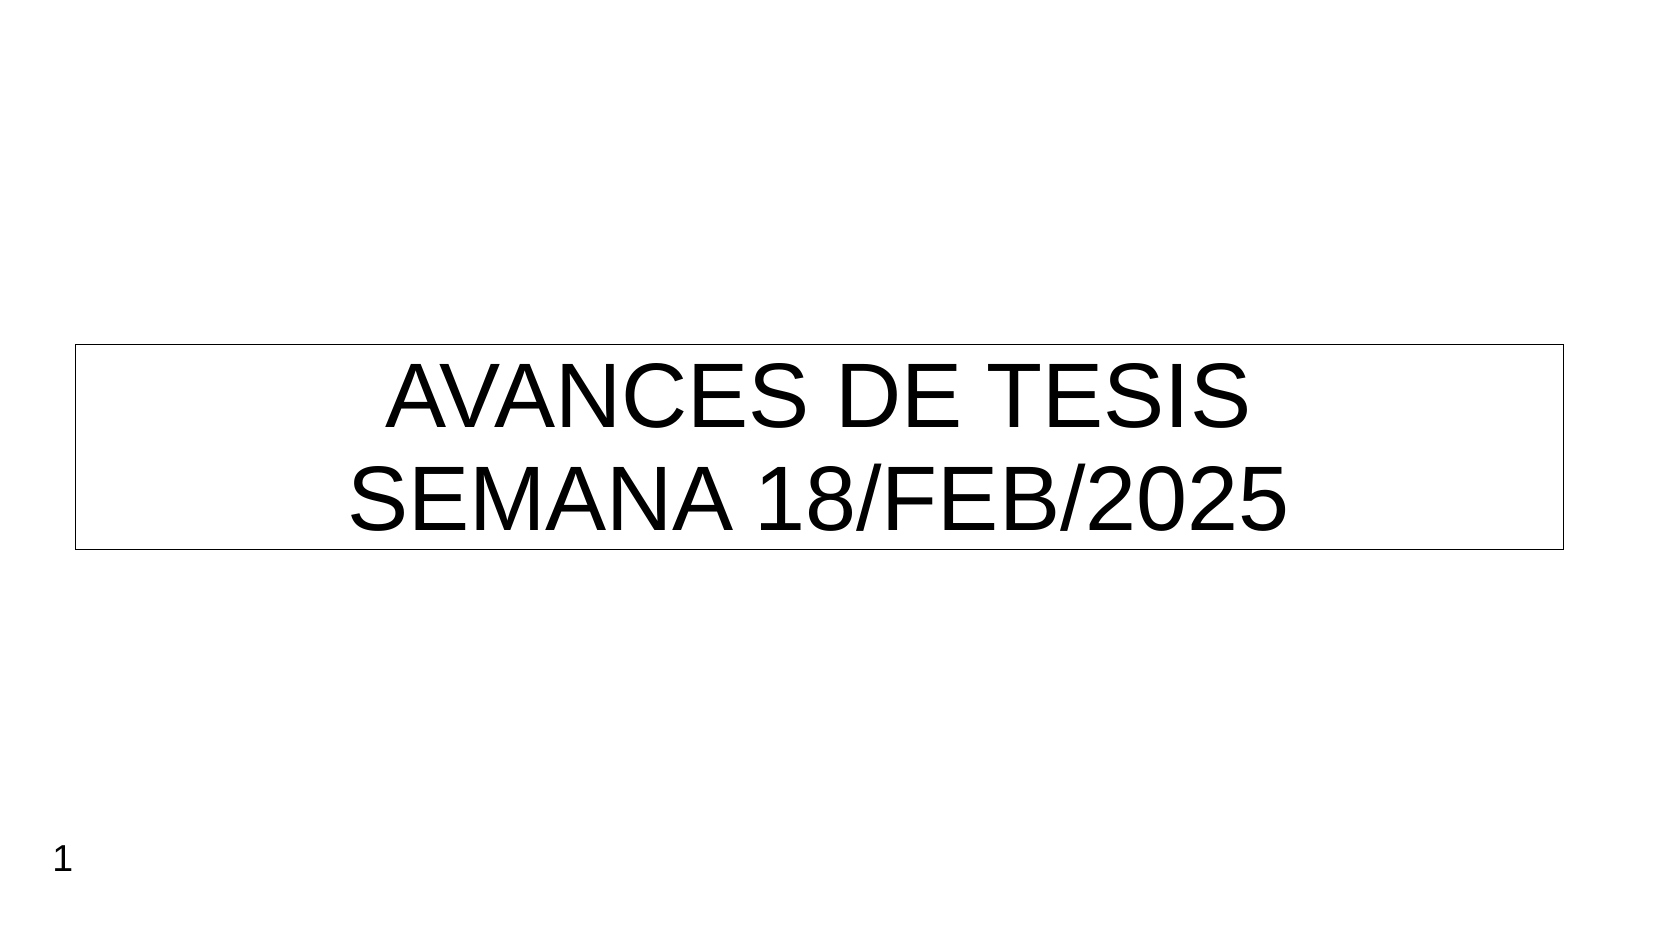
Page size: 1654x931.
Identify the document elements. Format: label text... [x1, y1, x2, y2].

text_box <number> [37, 829, 667, 901]
title AVANCES DE TESIS SEMANA 18/FEB/2025 [75, 344, 1564, 550]
